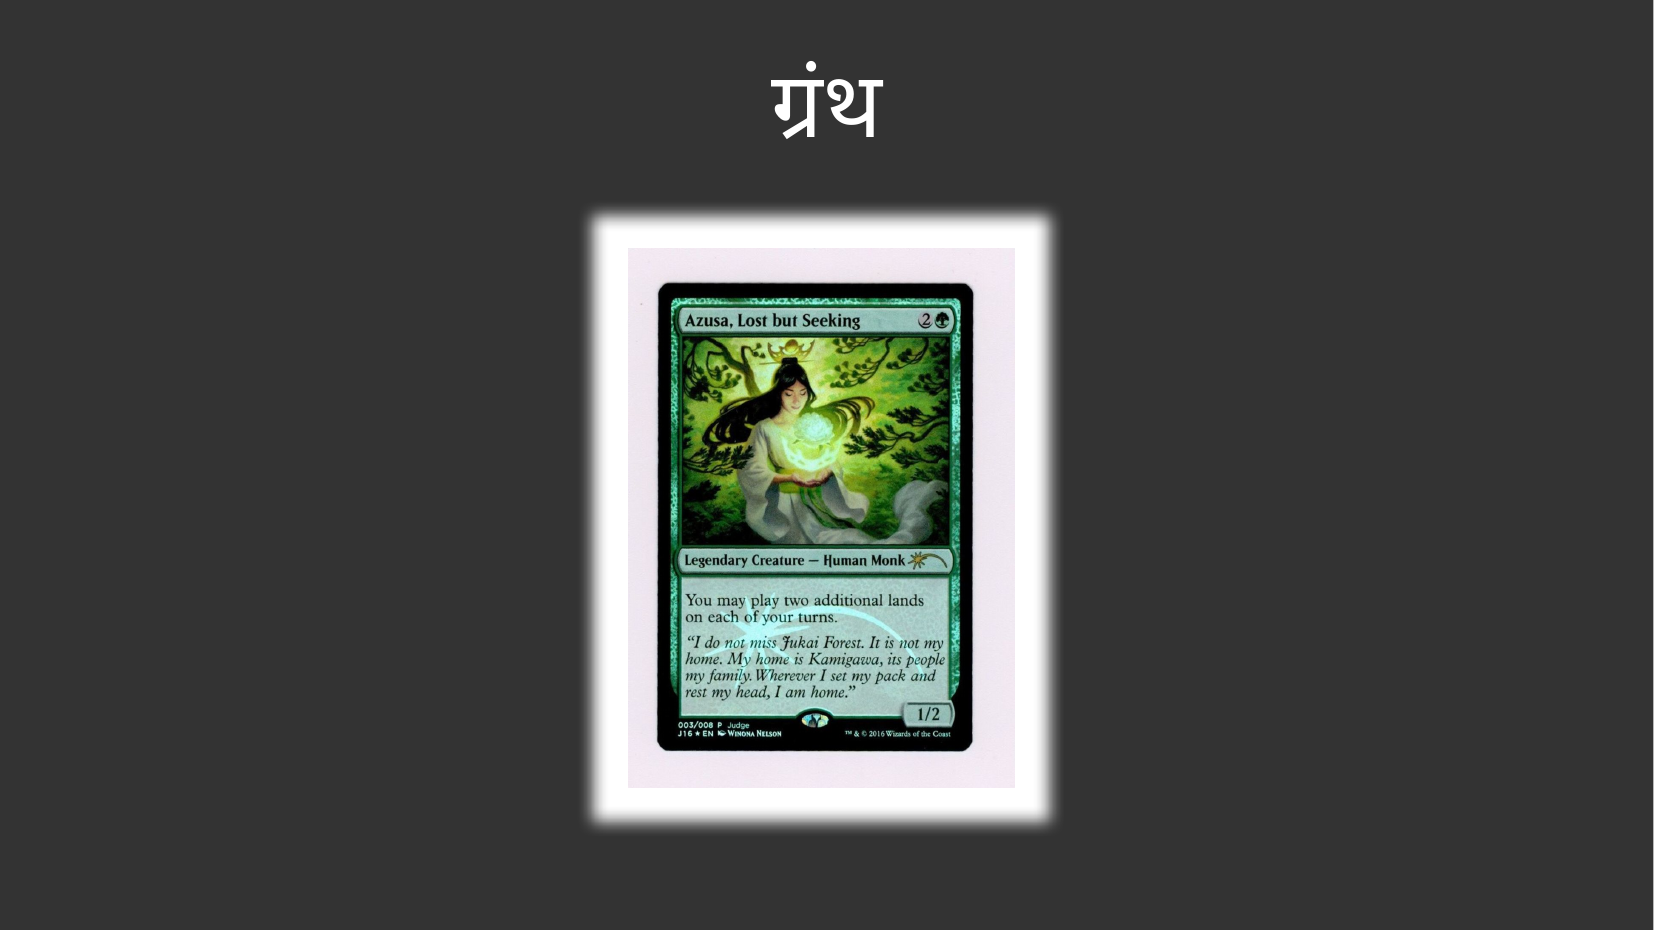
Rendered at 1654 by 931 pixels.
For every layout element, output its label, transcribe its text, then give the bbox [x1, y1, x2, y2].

text_box [597, 220, 1045, 817]
picture [628, 248, 1015, 789]
title ग्रंथ [82, 37, 1571, 193]
